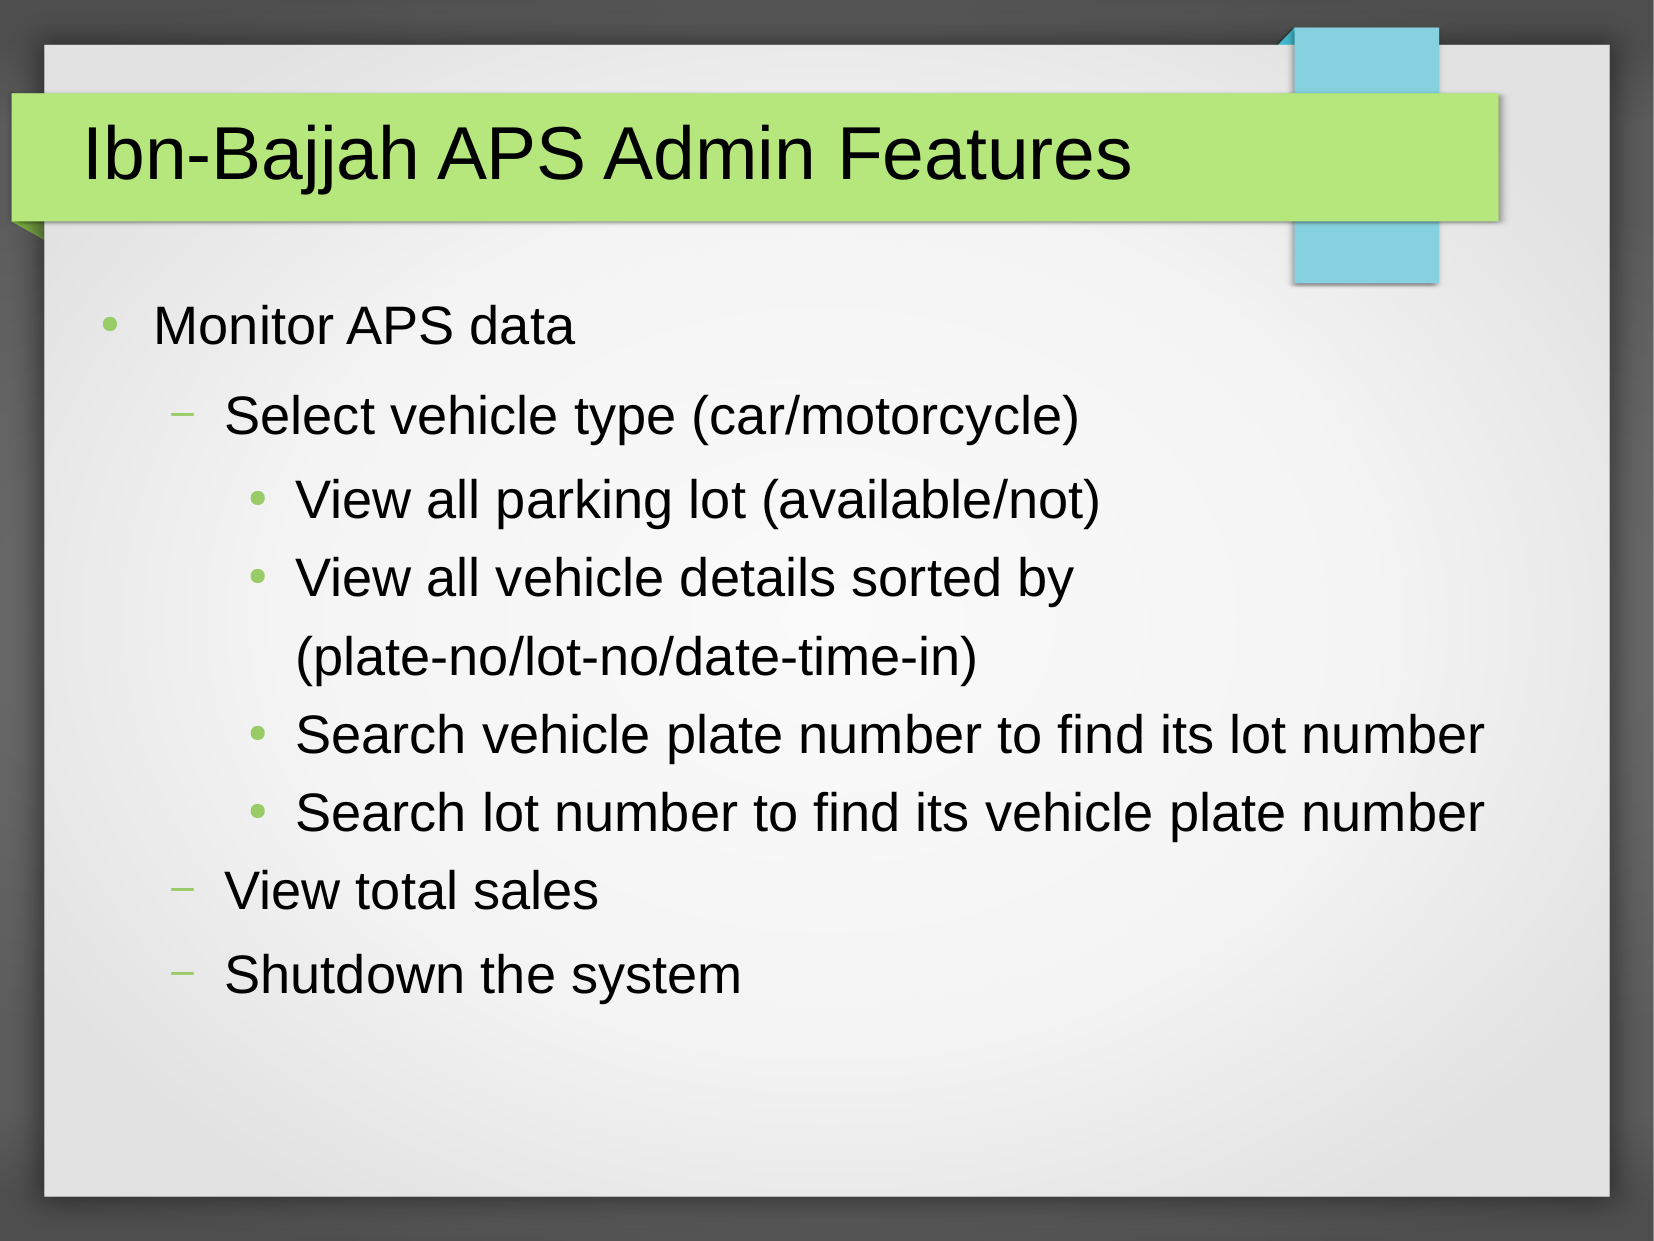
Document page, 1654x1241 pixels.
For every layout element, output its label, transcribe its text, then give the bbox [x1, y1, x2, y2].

list Monitor APS data Select vehicle type (car/motorcycle) View all parking lot (available/not) View all vehicle details sorted by (plate-no/lot-no/date-time-in) Search vehicle plate number to find its lot number Search lot number to find its vehicle plate number View total sales Shutdown the system [82, 295, 1571, 1015]
title Ibn-Bajjah APS Admin Features [82, 94, 1264, 213]
picture [0, 0, 1654, 1241]
